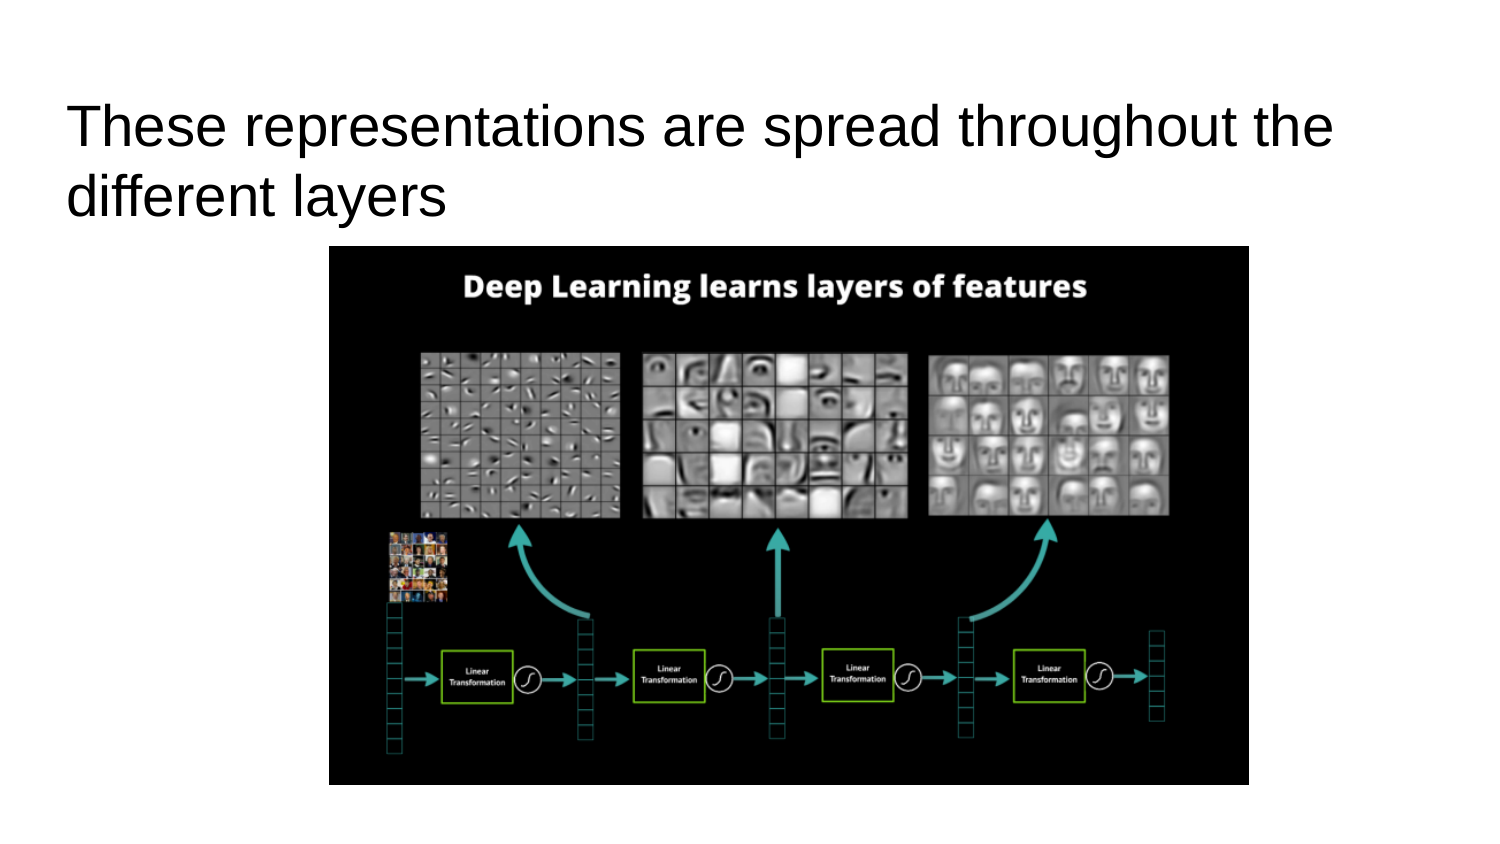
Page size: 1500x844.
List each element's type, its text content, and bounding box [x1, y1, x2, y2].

title These representations are spread throughout the different layers [51, 72, 1449, 167]
picture [329, 246, 1249, 785]
